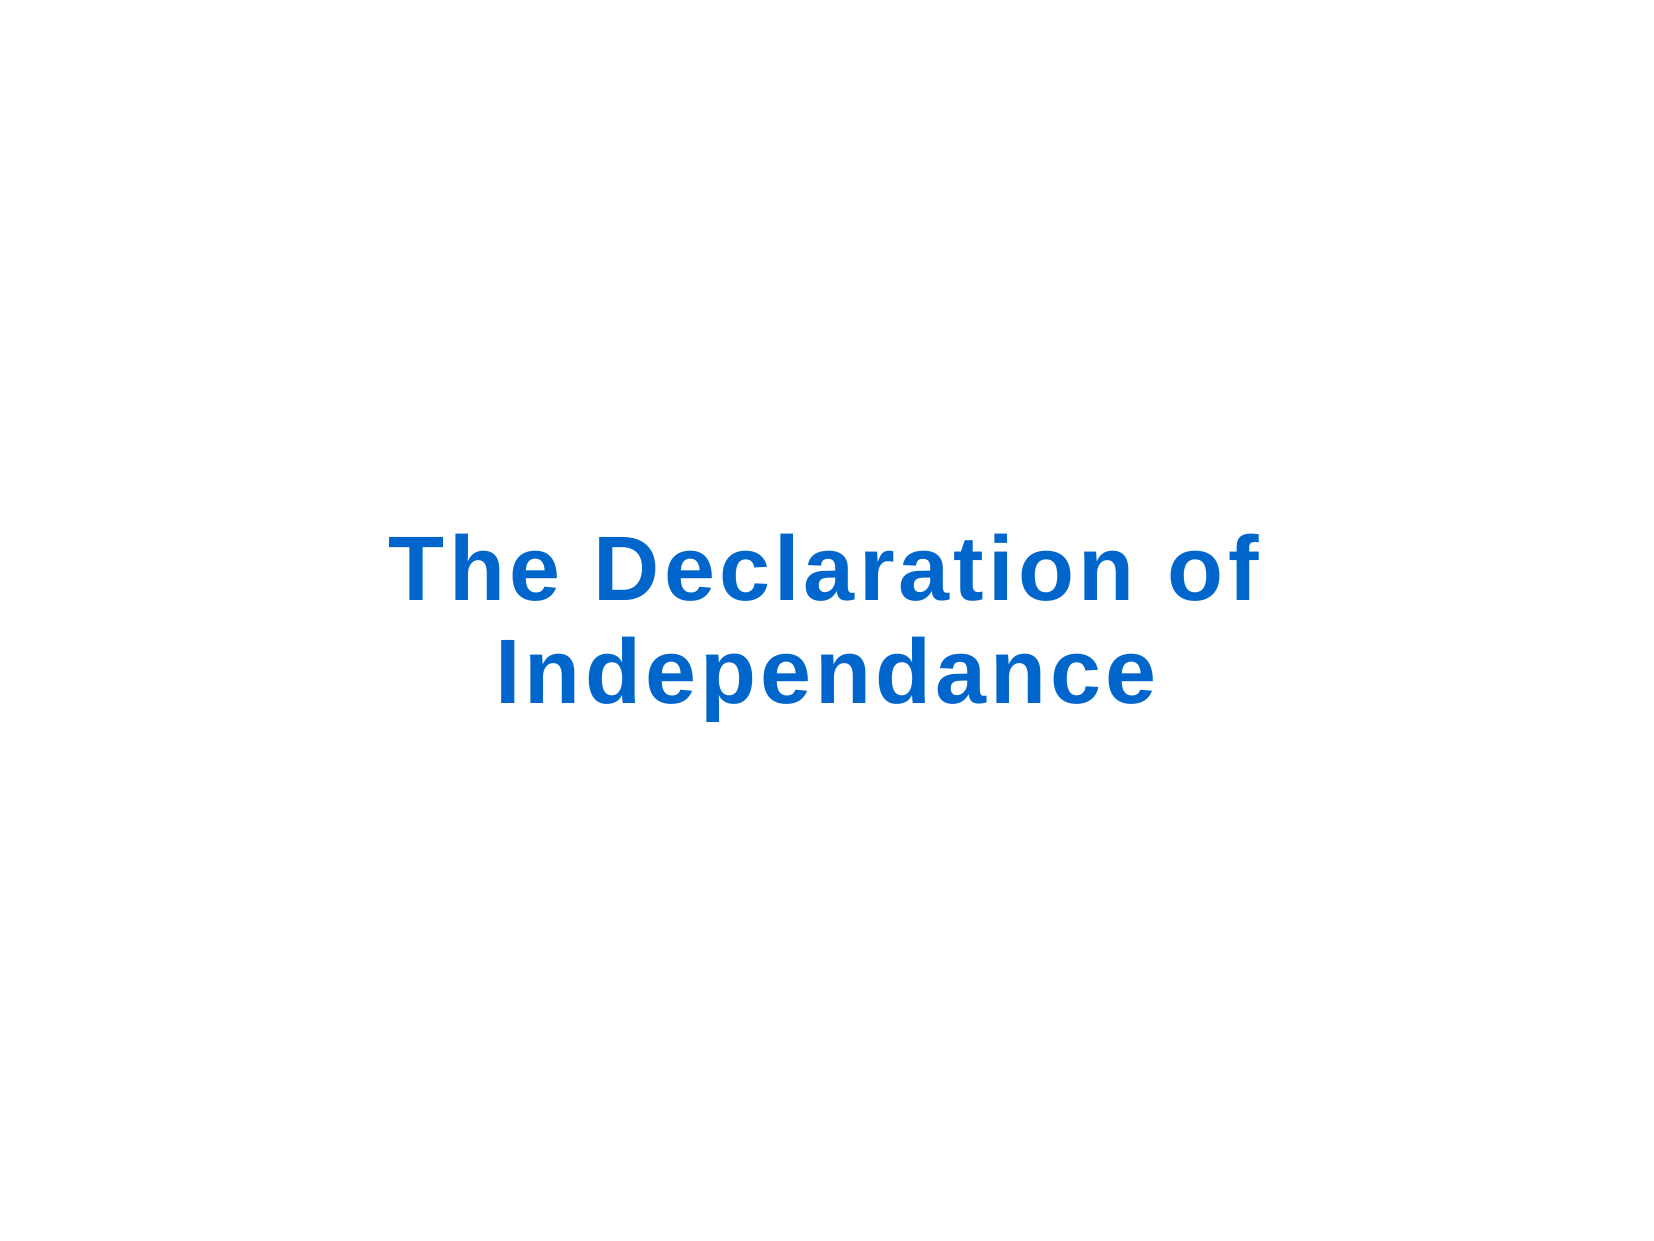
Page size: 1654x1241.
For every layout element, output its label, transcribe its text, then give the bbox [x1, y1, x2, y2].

title The Declaration of Independance [82, 516, 1571, 724]
